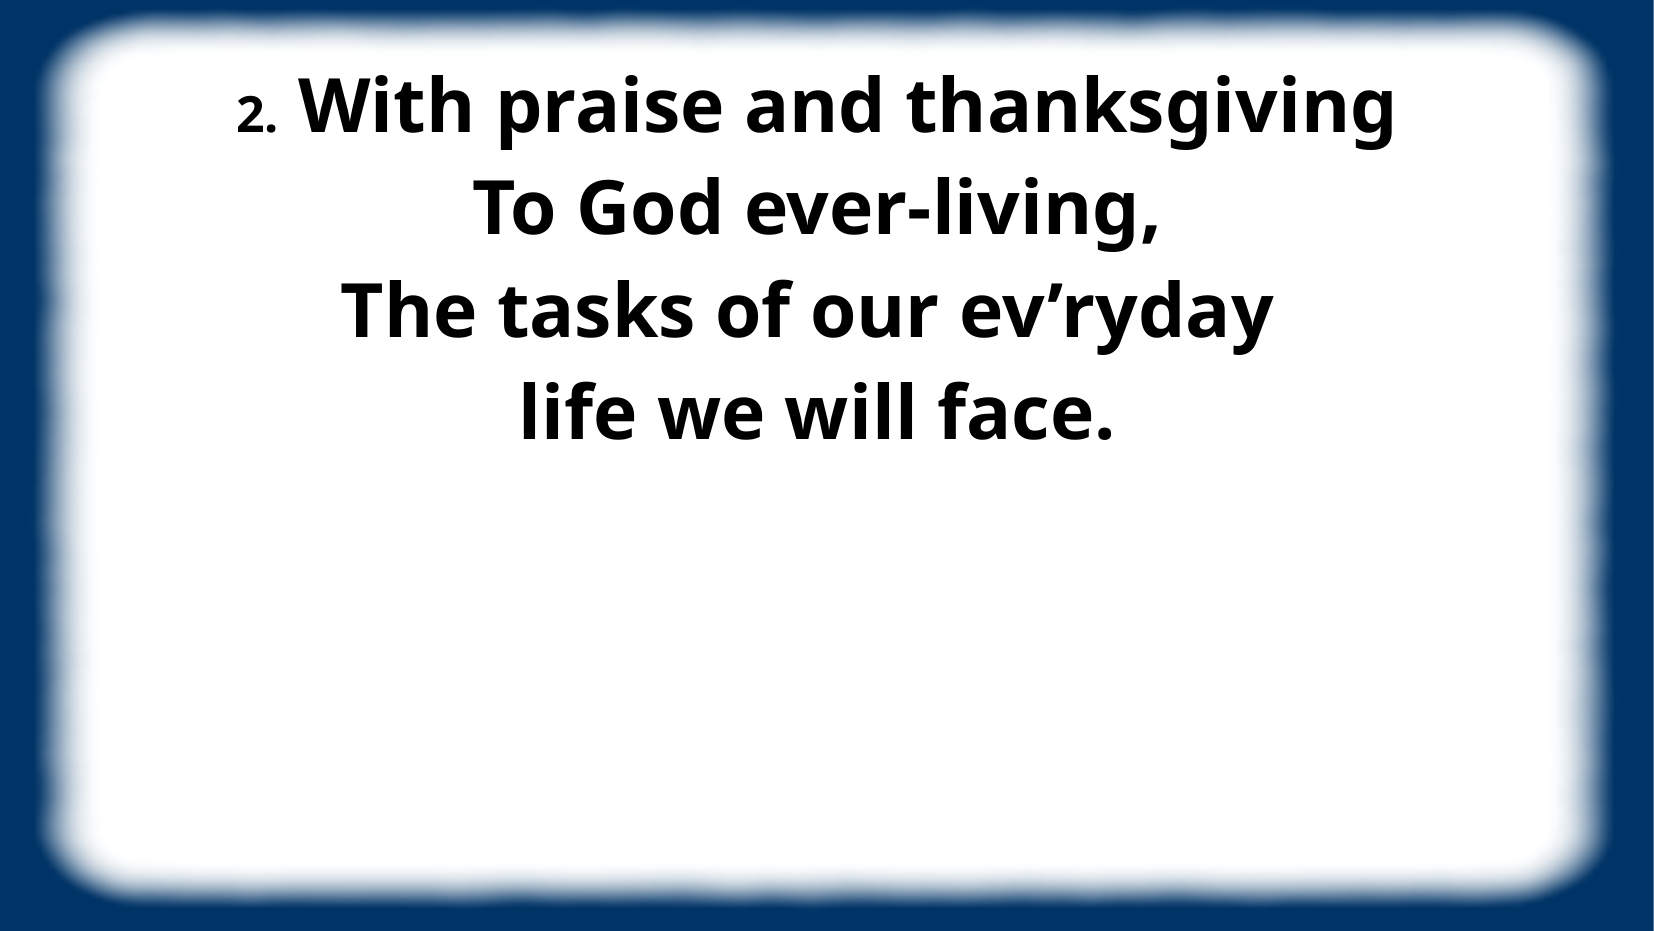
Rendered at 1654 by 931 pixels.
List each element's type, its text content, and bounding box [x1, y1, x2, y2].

picture [0, 0, 1654, 931]
text_box 2. With praise and thanksgiving To God ever-living, The tasks of our ev’ryday life we will face. [105, 45, 1531, 481]
